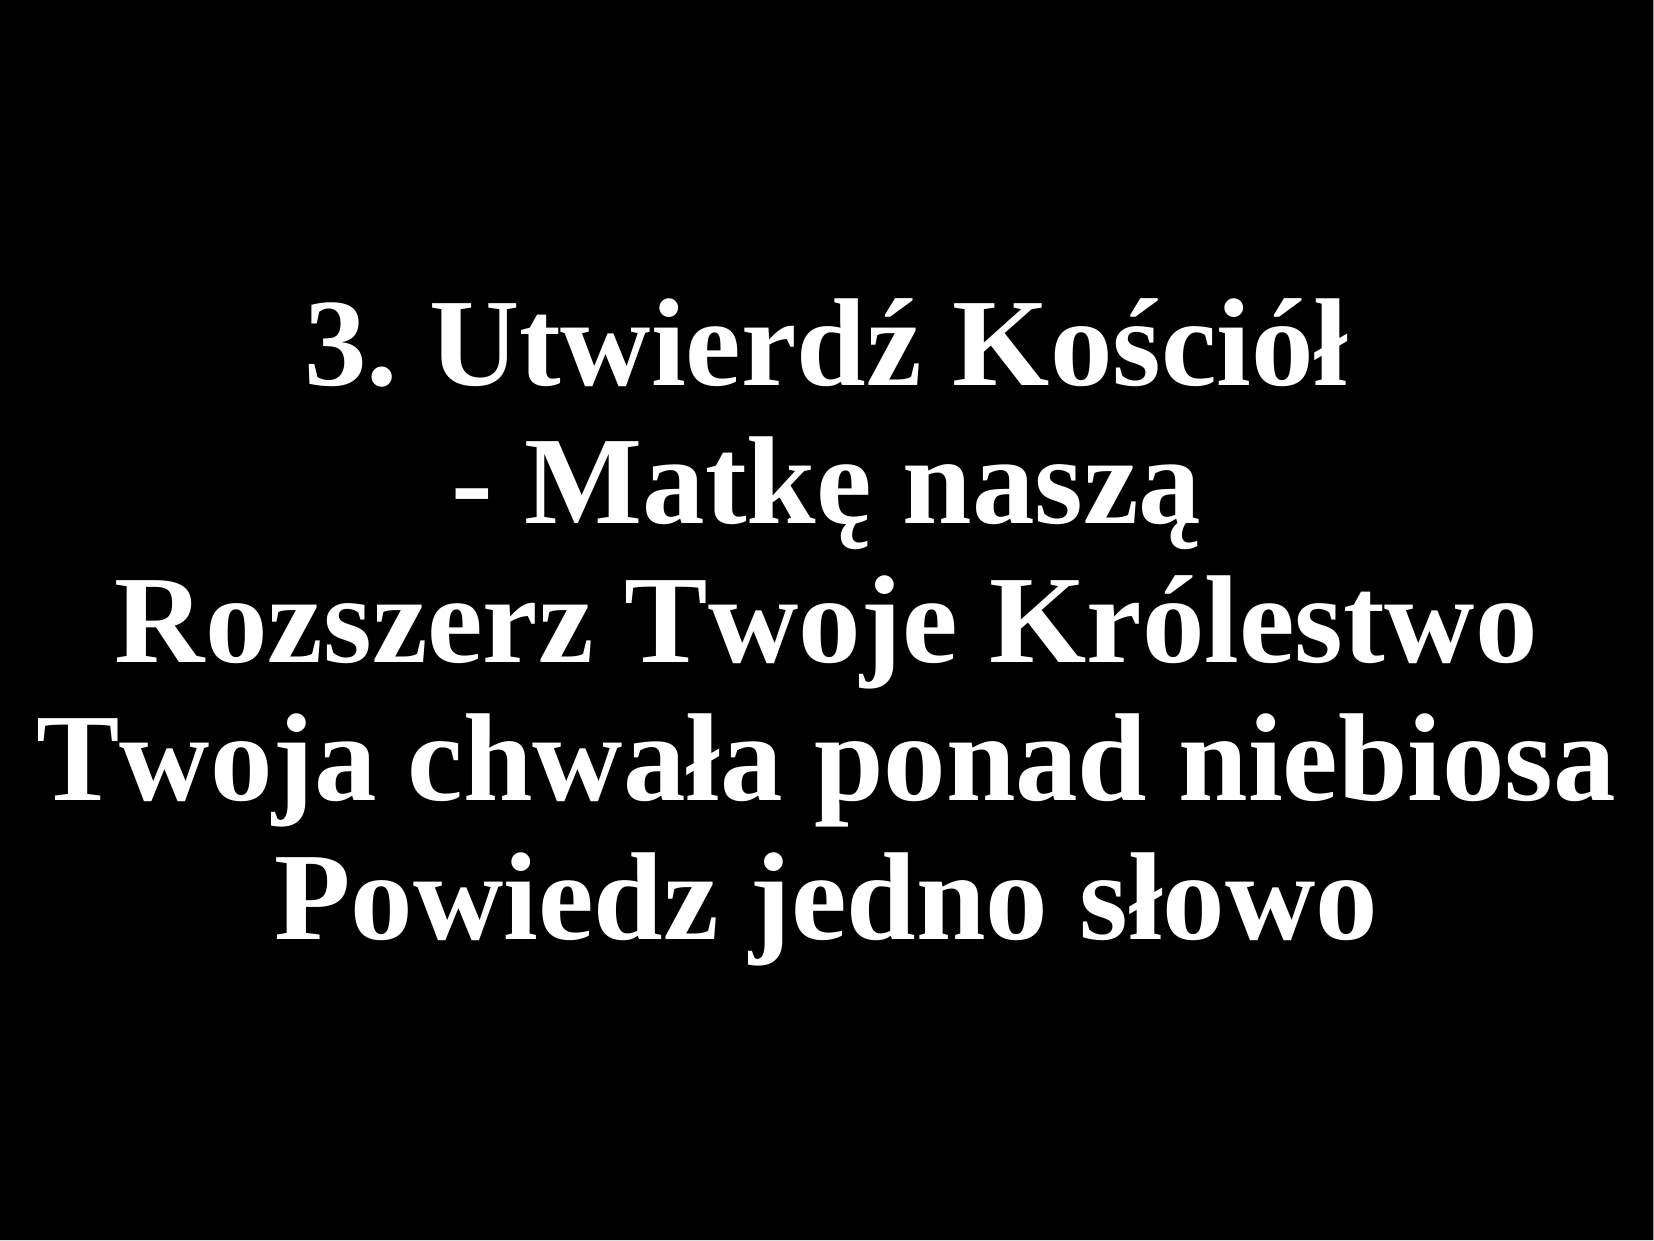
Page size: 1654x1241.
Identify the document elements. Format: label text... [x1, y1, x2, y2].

title 3. Utwierdź Kościół - Matkę naszą Rozszerz Twoje Królestwo Twoja chwała ponad niebiosa Powiedz jedno słowo [0, 0, 1654, 1241]
